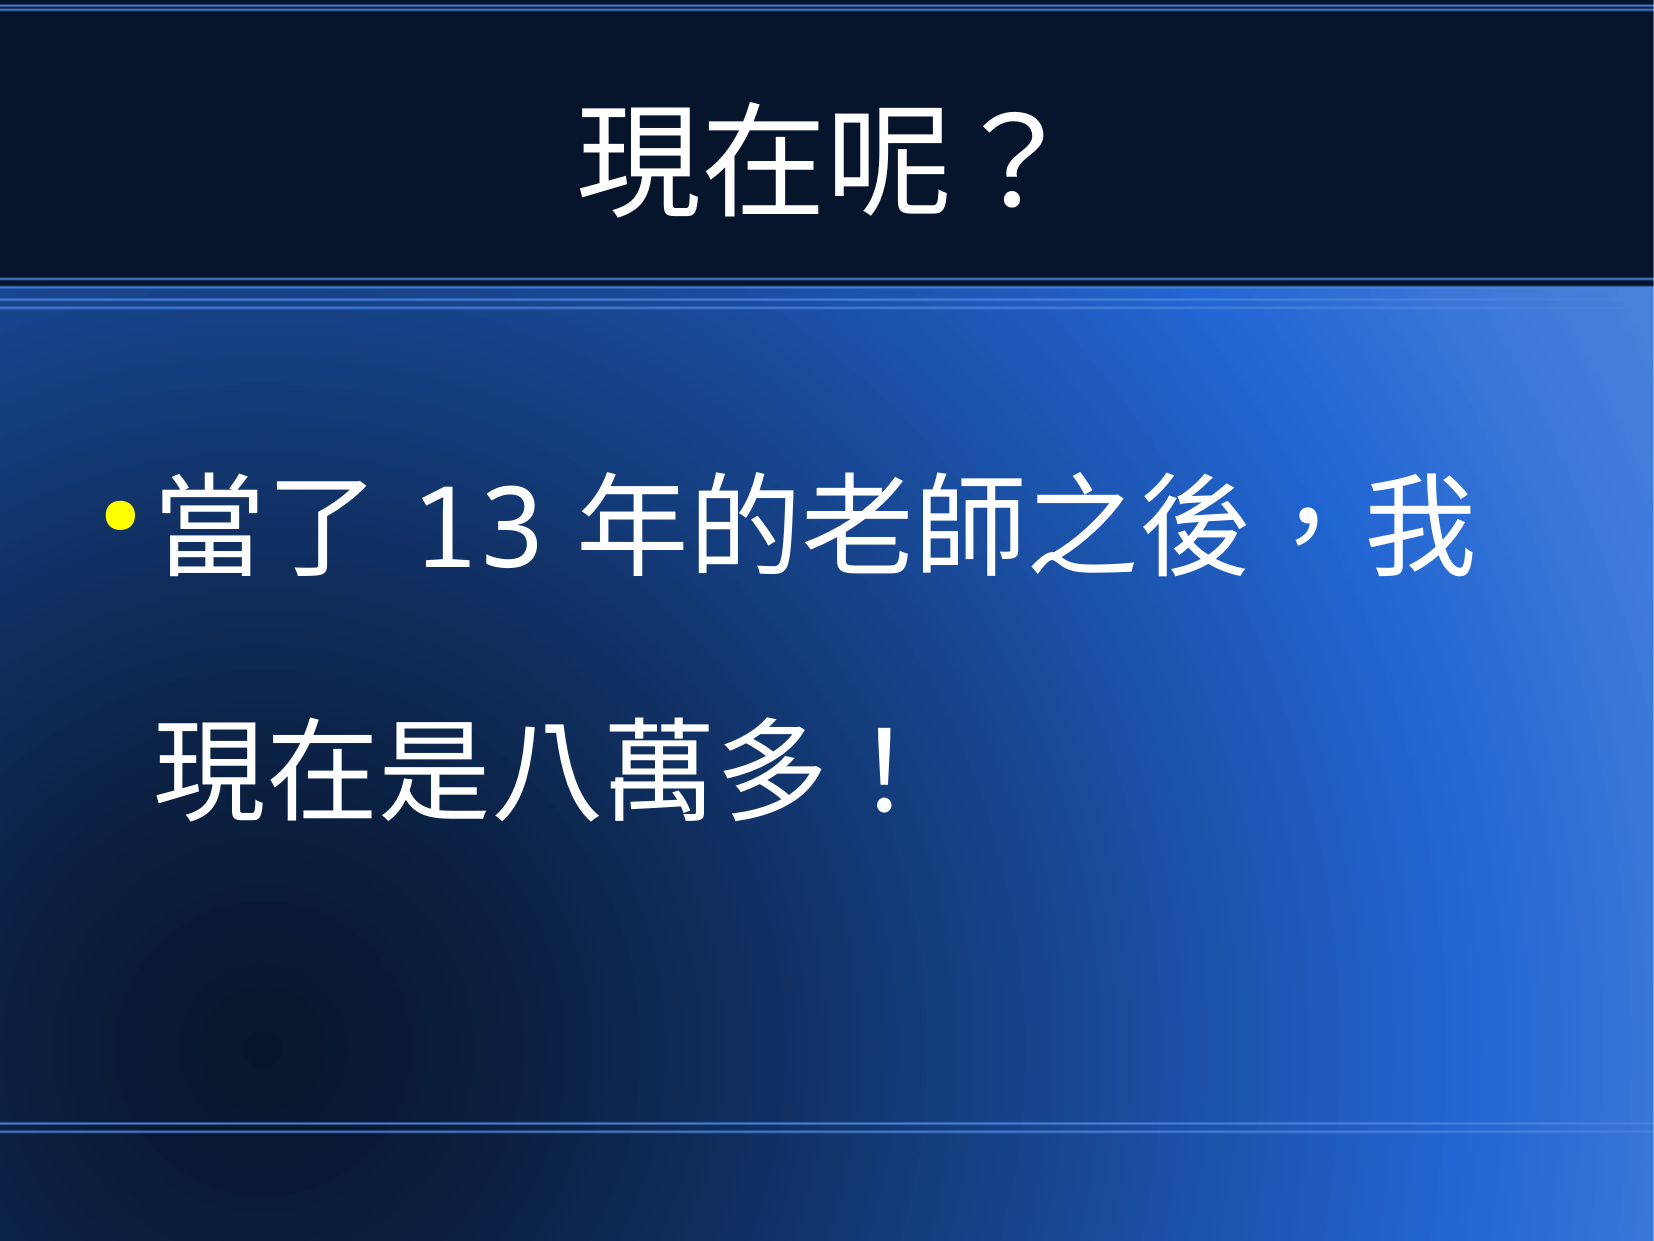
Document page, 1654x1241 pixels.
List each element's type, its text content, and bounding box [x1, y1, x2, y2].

picture [0, 0, 1654, 1241]
title 現在呢？ [82, 49, 1571, 257]
list 當了13年的老師之後，我現在是八萬多！ [82, 355, 1571, 1241]
